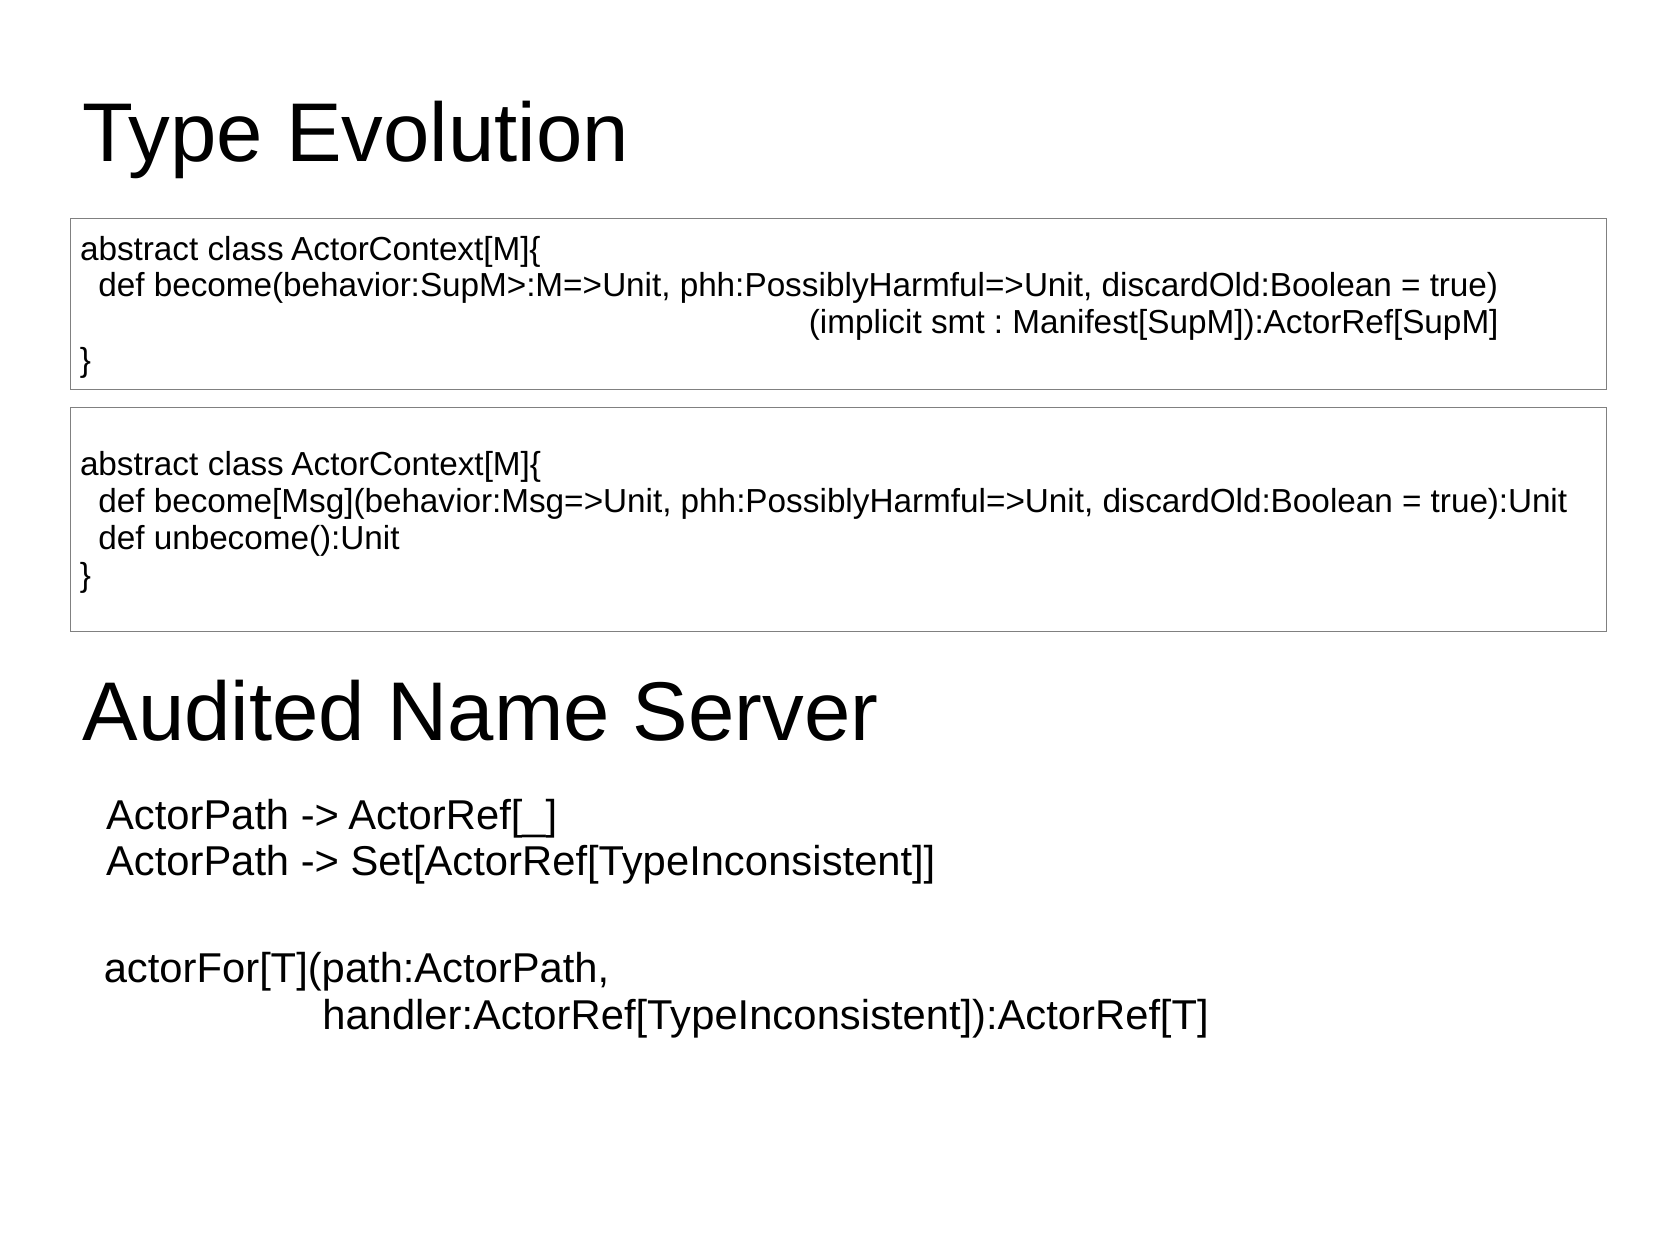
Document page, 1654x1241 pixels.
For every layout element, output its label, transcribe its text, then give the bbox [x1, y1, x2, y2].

title Type Evolution [82, 29, 1571, 218]
title abstract class ActorContext[M]{ def become(behavior:SupM>:M=>Unit, phh:PossiblyHarmful=>Unit, discardOld:Boolean = true) (implicit smt : Manifest[SupM]):ActorRef[SupM] } [70, 218, 1607, 390]
list ActorPath -> ActorRef[_] ActorPath -> Set[ActorRef[TypeInconsistent]] [94, 791, 1550, 934]
list actorFor[T](path:ActorPath, handler:ActorRef[TypeInconsistent]):ActorRef[T] [92, 944, 1548, 1146]
title abstract class ActorContext[M]{ def become[Msg](behavior:Msg=>Unit, phh:PossiblyHarmful=>Unit, discardOld:Boolean = true):Unit def unbecome():Unit } [70, 407, 1607, 632]
title Audited Name Server [82, 632, 1571, 815]
